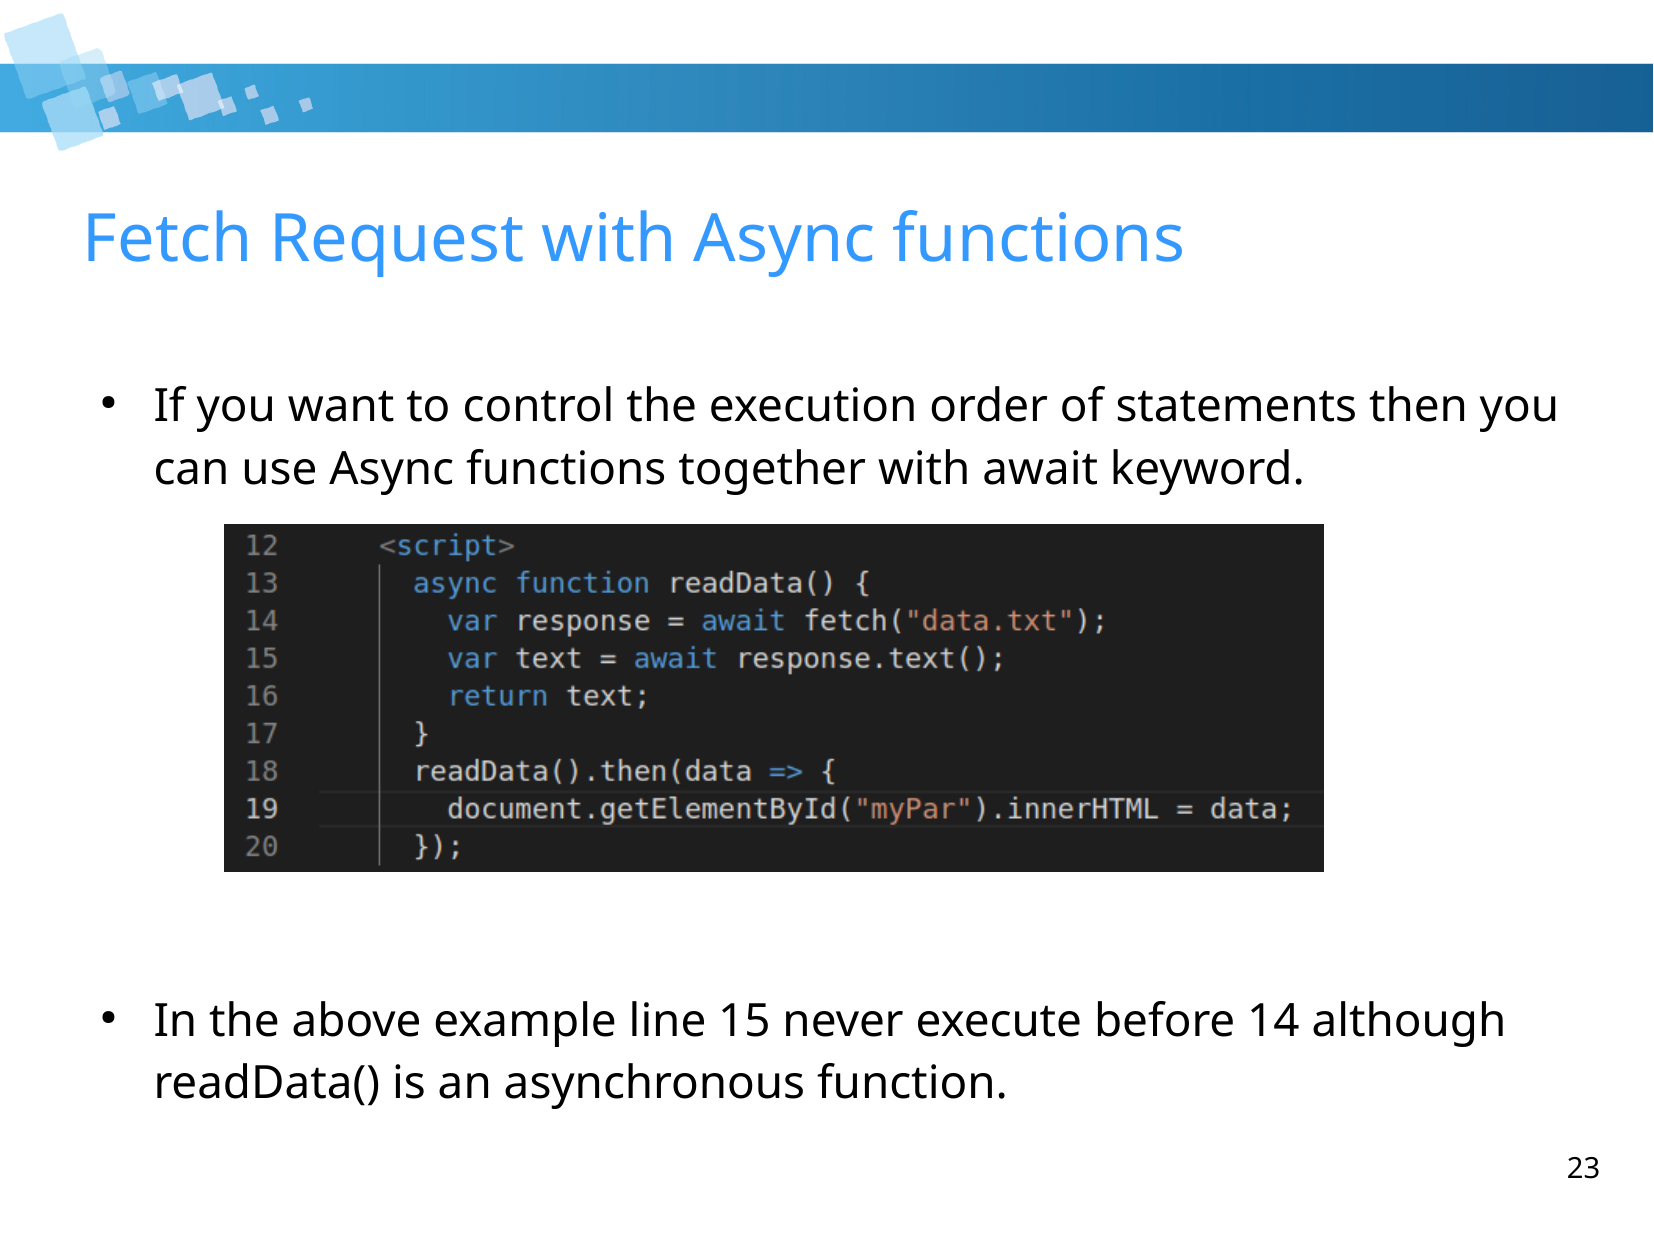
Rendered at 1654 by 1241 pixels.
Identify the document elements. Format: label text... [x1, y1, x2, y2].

list If you want to control the execution order of statements then you can use Async functions together with await keyword. In the above example line 15 never execute before 14 although readData() is an asynchronous function. [82, 372, 1571, 1241]
picture [224, 524, 1324, 872]
picture [0, 0, 1653, 1238]
title Fetch Request with Async functions [82, 131, 1571, 340]
picture [1571, 1159, 1578, 1172]
